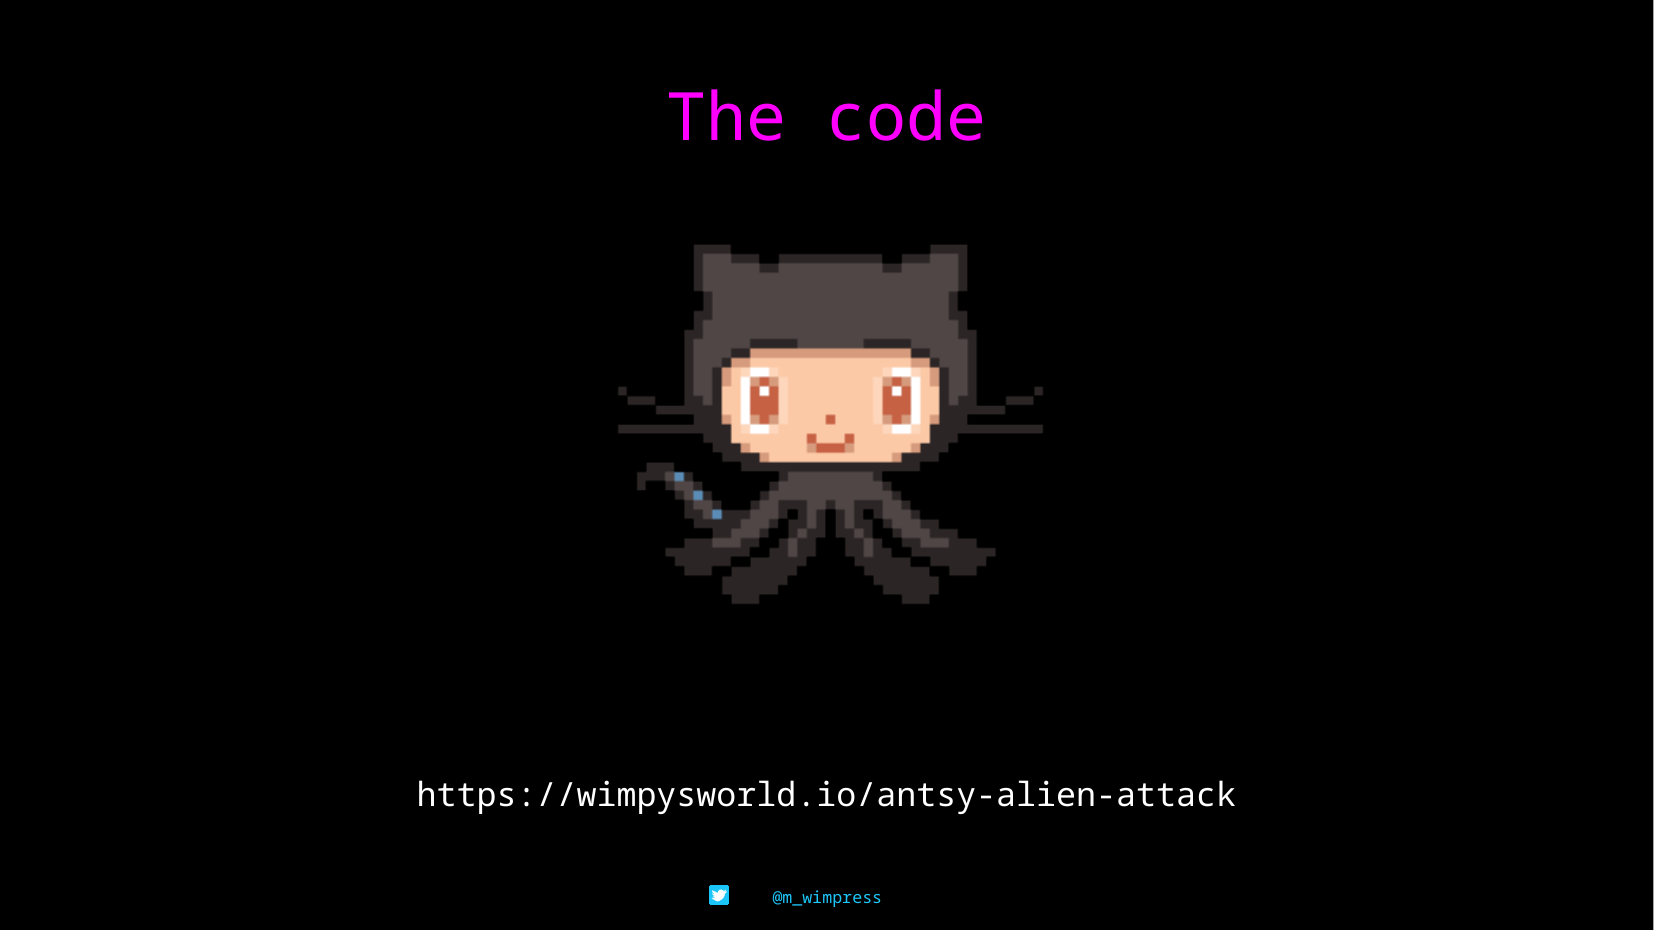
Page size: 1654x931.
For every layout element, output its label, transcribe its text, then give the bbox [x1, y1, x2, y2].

title The code [82, 37, 1571, 193]
picture [709, 885, 729, 905]
subtitle https://wimpysworld.io/antsy-alien-attack [82, 195, 1571, 735]
picture [590, 169, 1063, 643]
